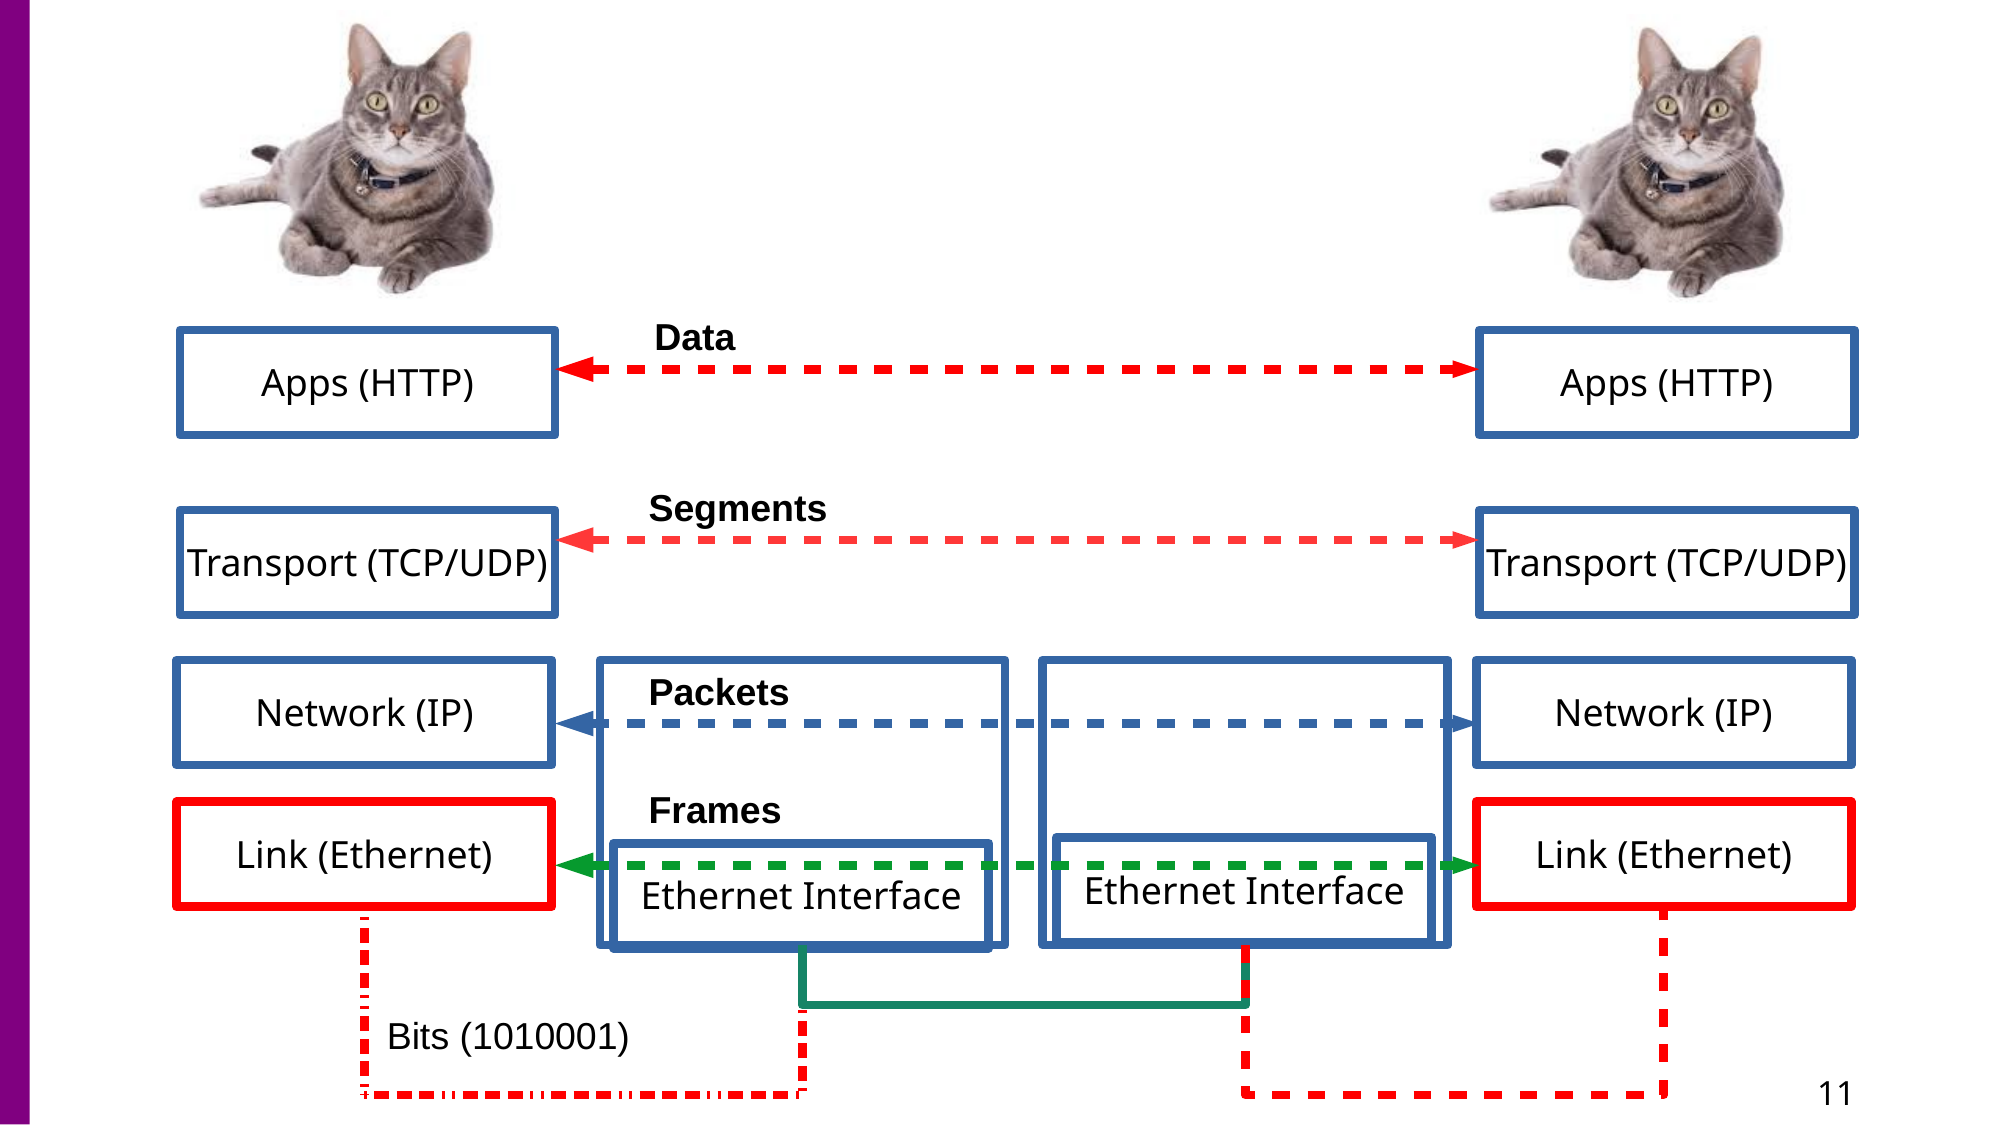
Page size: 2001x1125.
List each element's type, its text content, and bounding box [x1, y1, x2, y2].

text_box Network (IP) [1476, 660, 1852, 766]
picture [1455, 14, 1880, 305]
text_box Ethernet Interface [1056, 837, 1432, 941]
text_box Frames [633, 781, 797, 839]
text_box Transport (TCP/UDP) [1479, 510, 1855, 616]
text_box Packets [633, 663, 805, 721]
text_box Network (IP) [176, 660, 552, 766]
picture [165, 10, 590, 300]
text_box Data [639, 309, 751, 367]
text_box Transport (TCP/UDP) [180, 510, 556, 616]
text_box Apps (HTTP) [180, 329, 556, 436]
text_box Link (Ethernet) [176, 801, 552, 907]
text_box Ethernet Interface [613, 843, 989, 941]
text_box Bits (1010001) [372, 1008, 646, 1066]
text_box Segments [633, 479, 843, 537]
text_box Apps (HTTP) [1479, 329, 1855, 436]
text_box Link (Ethernet) [1476, 801, 1852, 907]
